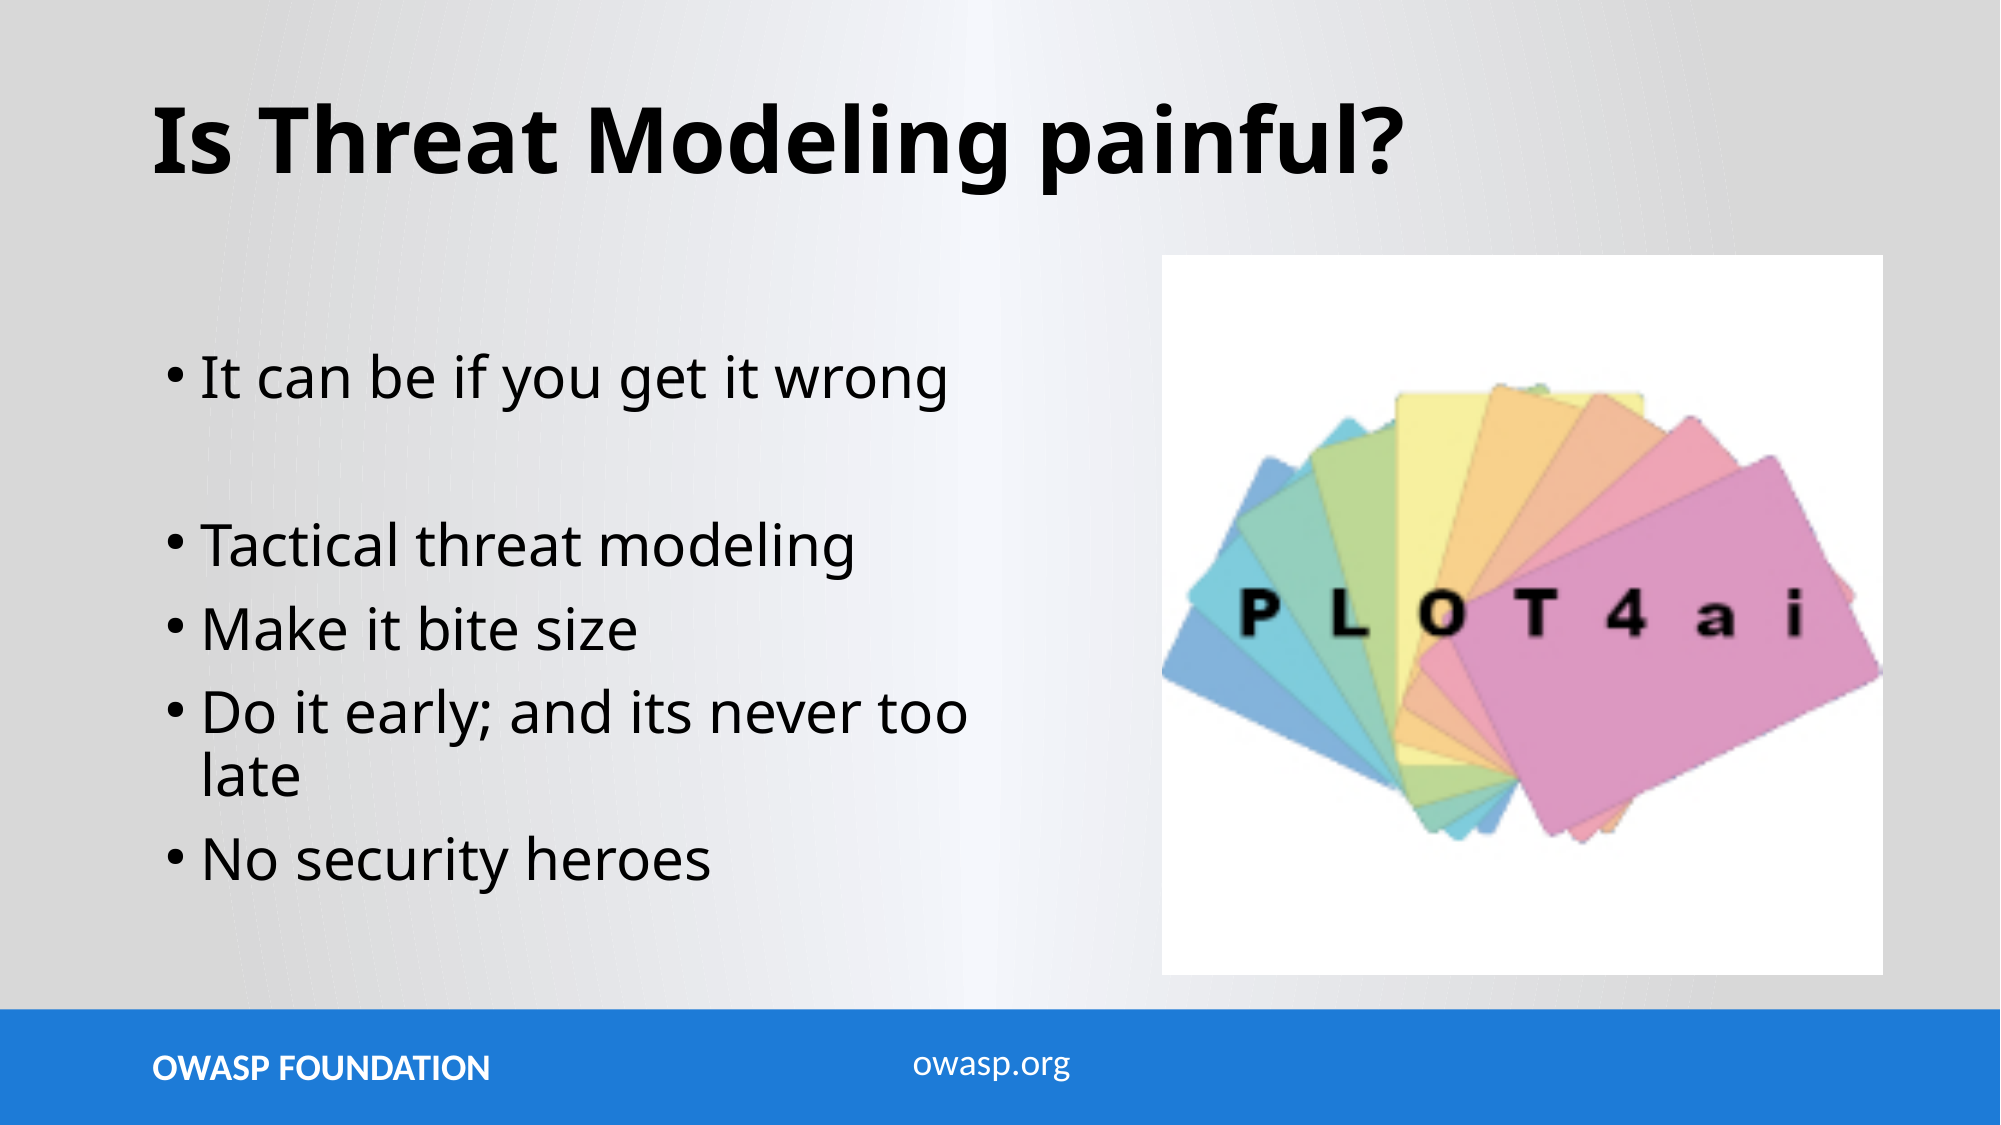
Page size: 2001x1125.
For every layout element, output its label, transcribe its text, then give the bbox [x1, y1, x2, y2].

title Is Threat Modeling painful? [137, 35, 1863, 253]
picture [1162, 255, 1883, 976]
list It can be if you get it wrong Tactical threat modeling Make it bite size Do it early; and its never too late No security heroes [150, 340, 1101, 976]
